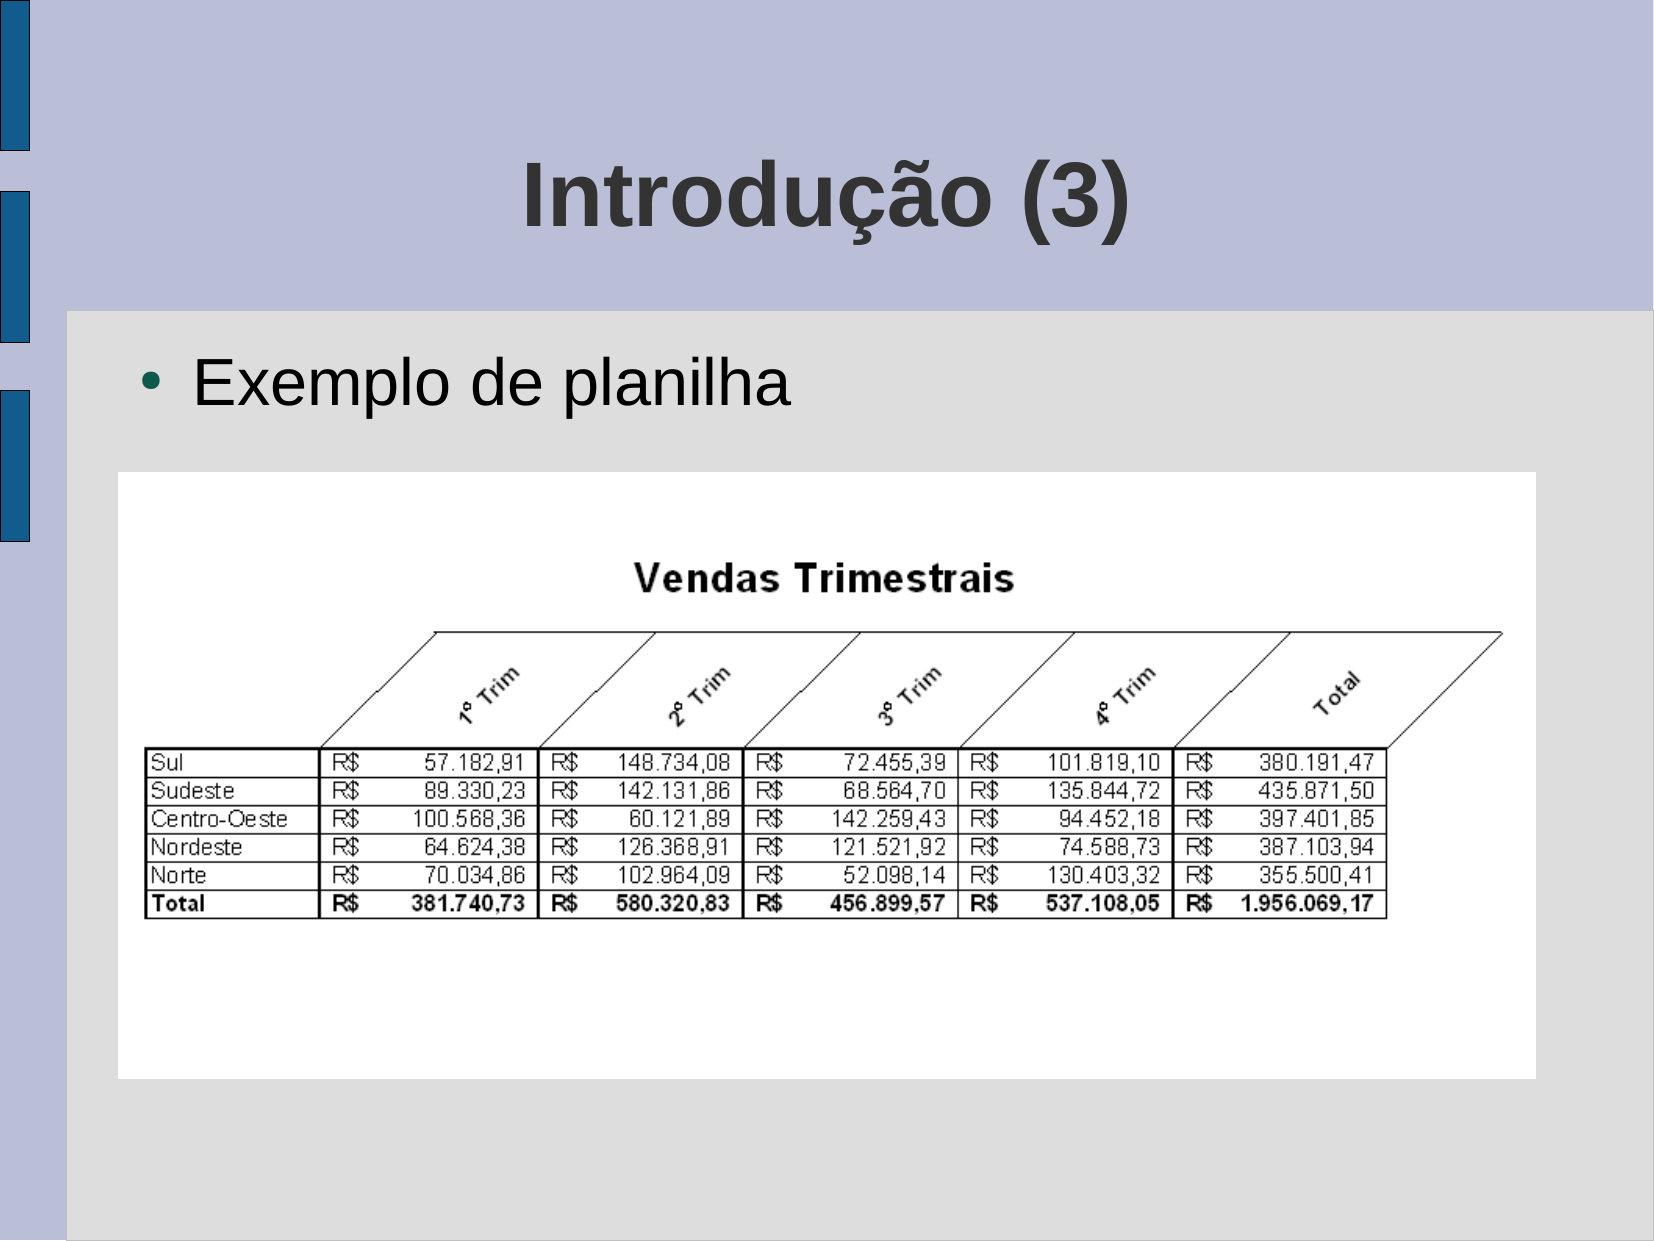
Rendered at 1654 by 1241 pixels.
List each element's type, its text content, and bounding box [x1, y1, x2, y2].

list Exemplo de planilha [121, 344, 1534, 1112]
title Introdução (3) [121, 91, 1534, 299]
